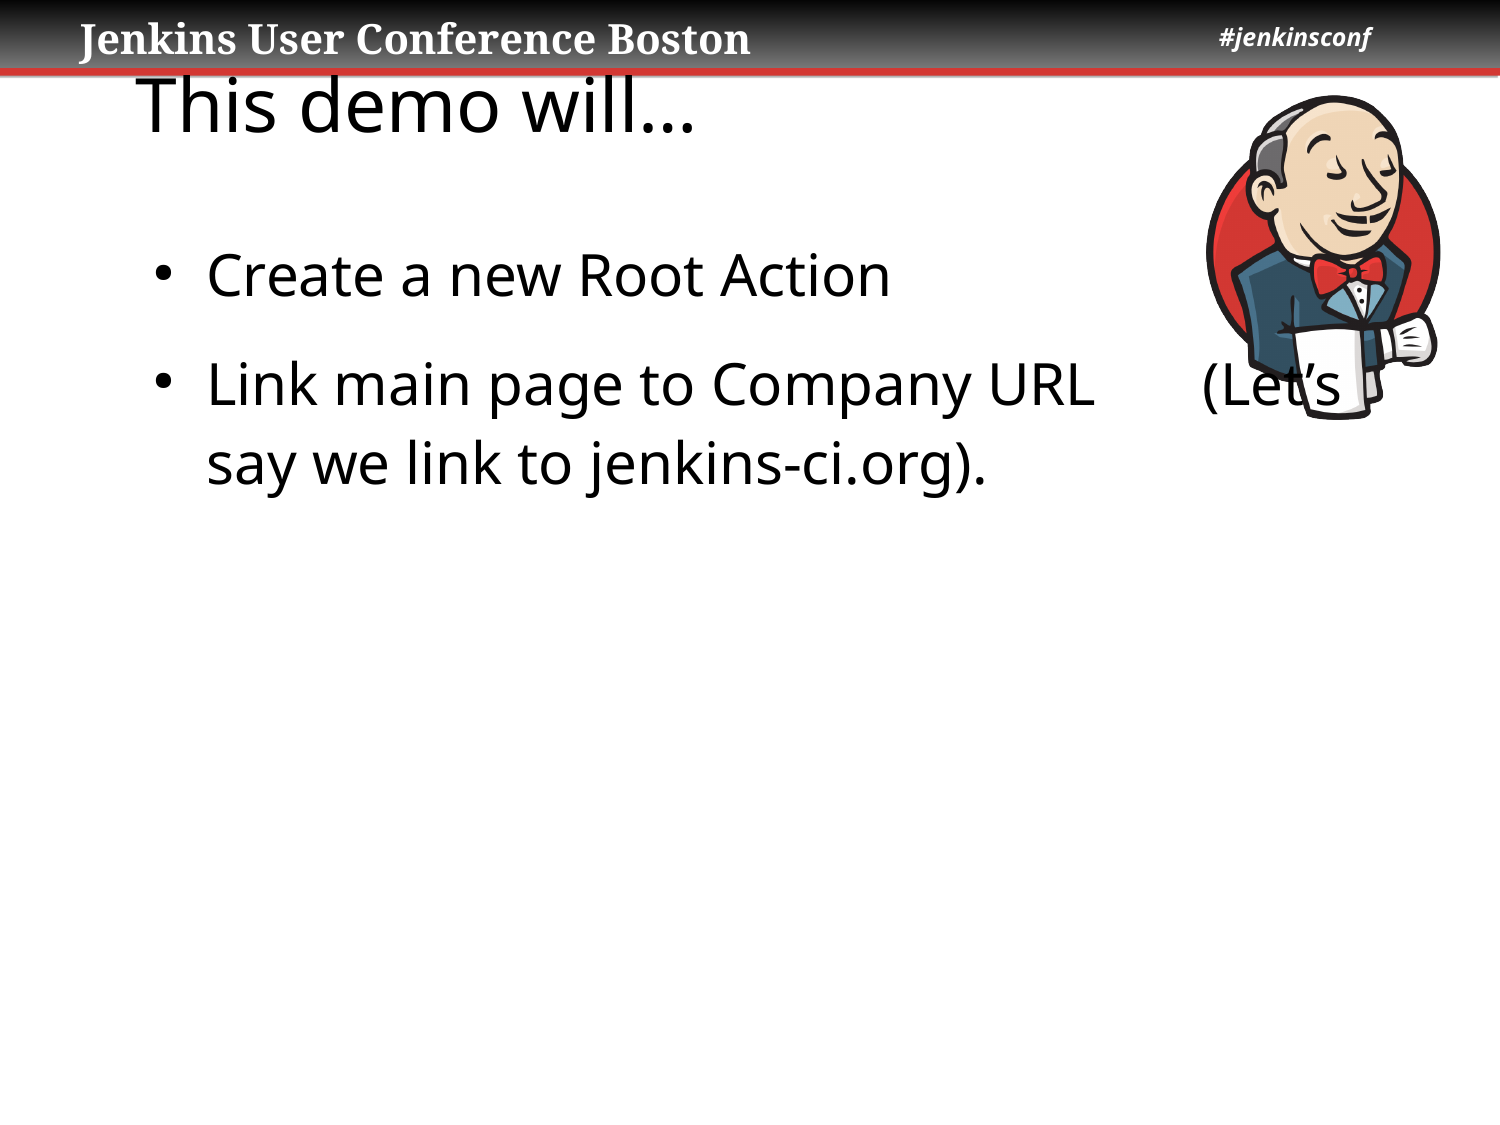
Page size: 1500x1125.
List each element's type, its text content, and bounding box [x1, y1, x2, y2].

list Create a new Root Action Link main page to Company URL (Let’s say we link to jenkins-ci.org). [135, 234, 1425, 1025]
title This demo will… [135, 66, 1425, 234]
picture [1425, 95, 1441, 420]
